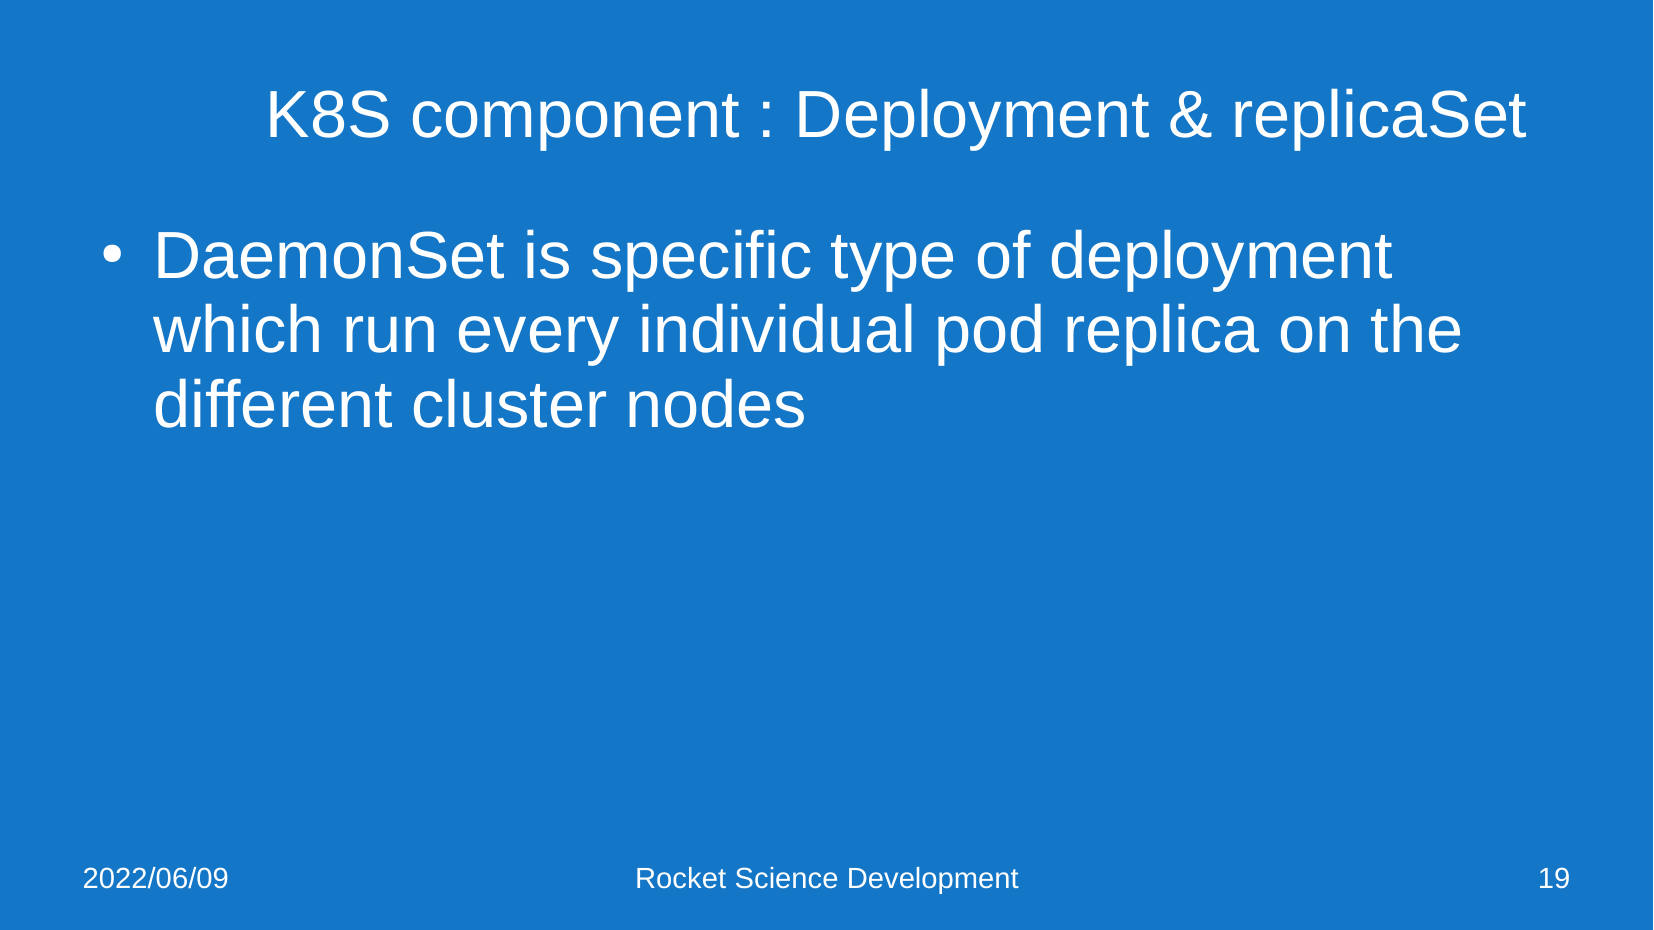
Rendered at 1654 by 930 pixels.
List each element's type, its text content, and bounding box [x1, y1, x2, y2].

title K8S component : Deployment & replicaSet [82, 37, 1571, 193]
list DaemonSet is specific type of deployment which run every individual pod replica on the different cluster nodes [82, 217, 1571, 757]
